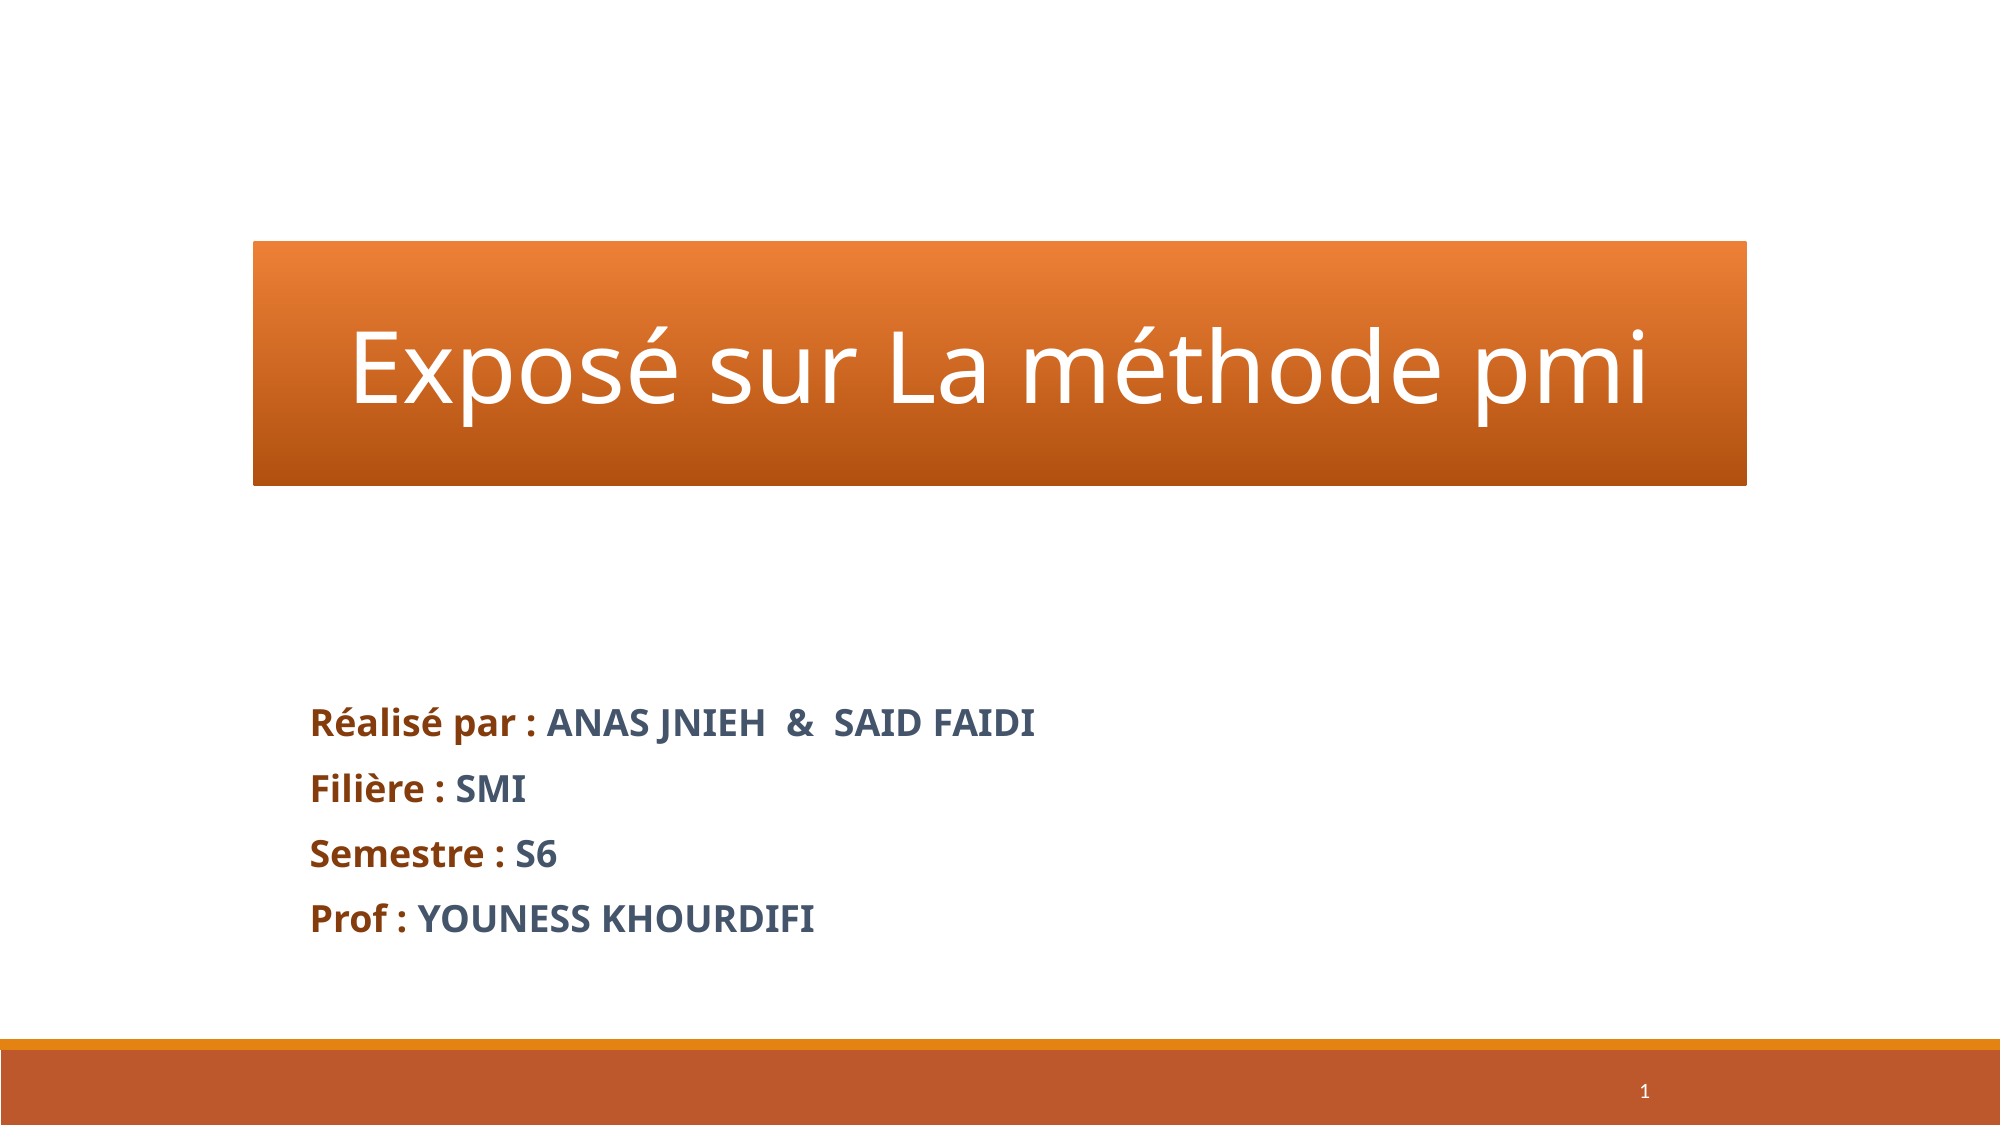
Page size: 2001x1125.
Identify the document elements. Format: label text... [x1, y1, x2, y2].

list Réalisé par : ANAS JNIEH & SAID FAIDI Filière : SMI Semestre : S6 Prof : YOUNESS KHOURDIFI [309, 696, 1072, 972]
text_box [1624, 1059, 1840, 1120]
text_box Exposé sur La méthode pmi [254, 242, 1746, 485]
